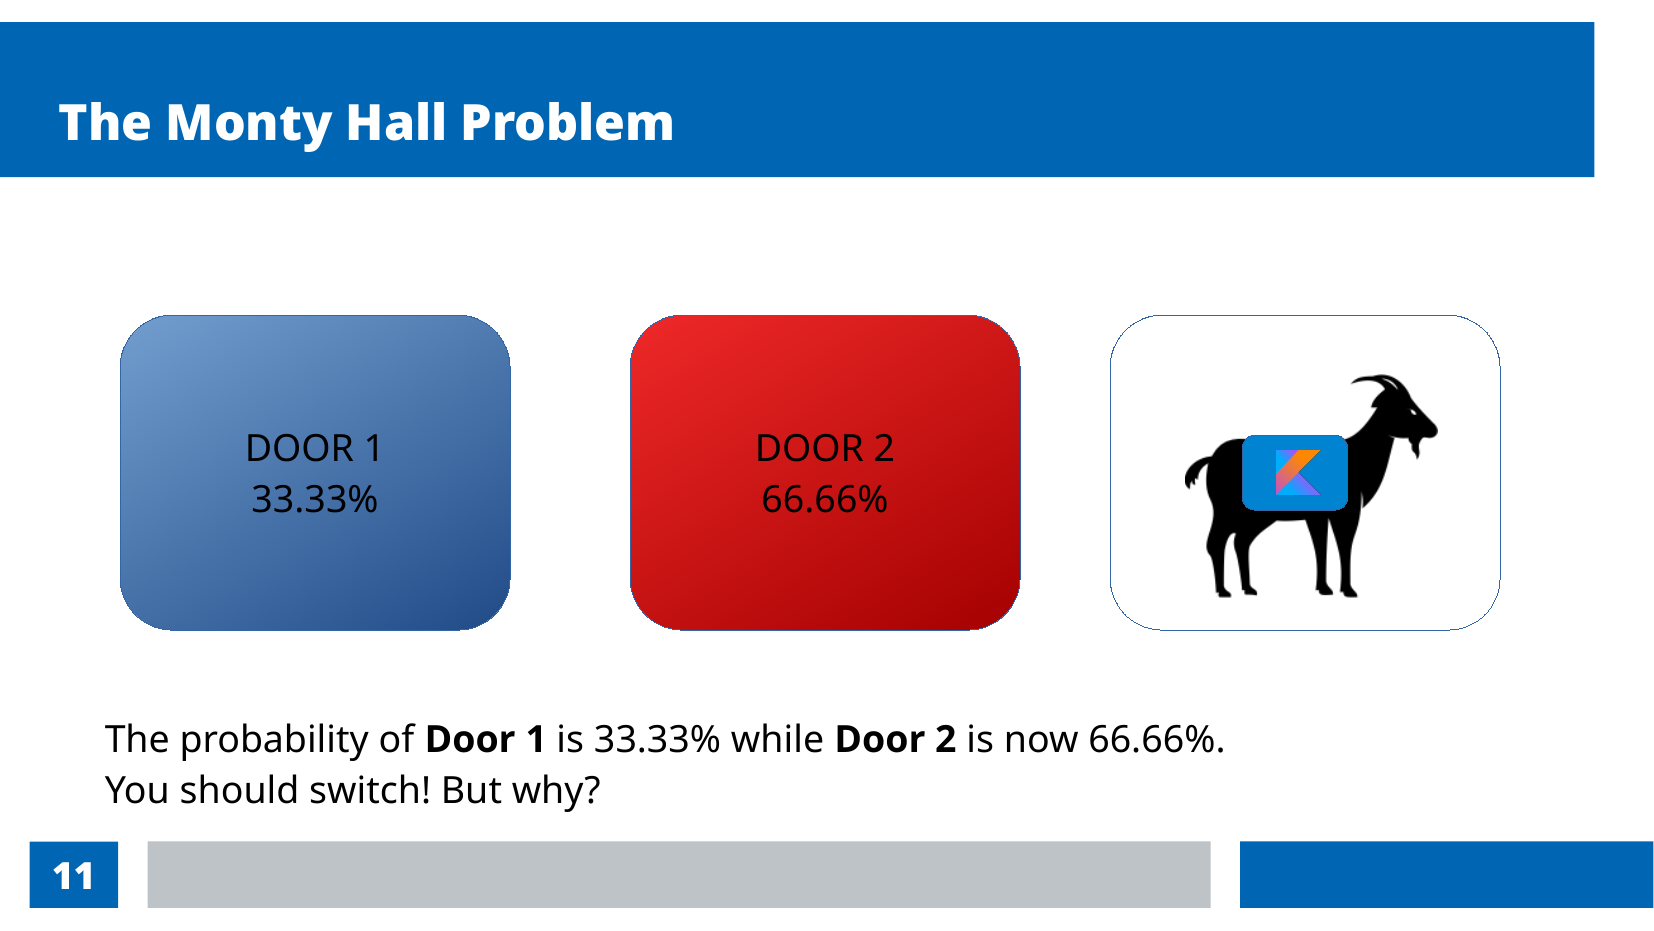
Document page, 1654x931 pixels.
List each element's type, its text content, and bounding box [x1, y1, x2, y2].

text_box DOOR 2 66.66% [630, 315, 1021, 631]
picture [1185, 359, 1438, 613]
text_box [1242, 435, 1348, 511]
text_box DOOR 1 33.33% [120, 315, 511, 631]
text_box The probability of Door 1 is 33.33% while Door 2 is now 66.66%. You should switch! But why? [90, 705, 1441, 931]
title The Monty Hall Problem [59, 44, 1595, 156]
